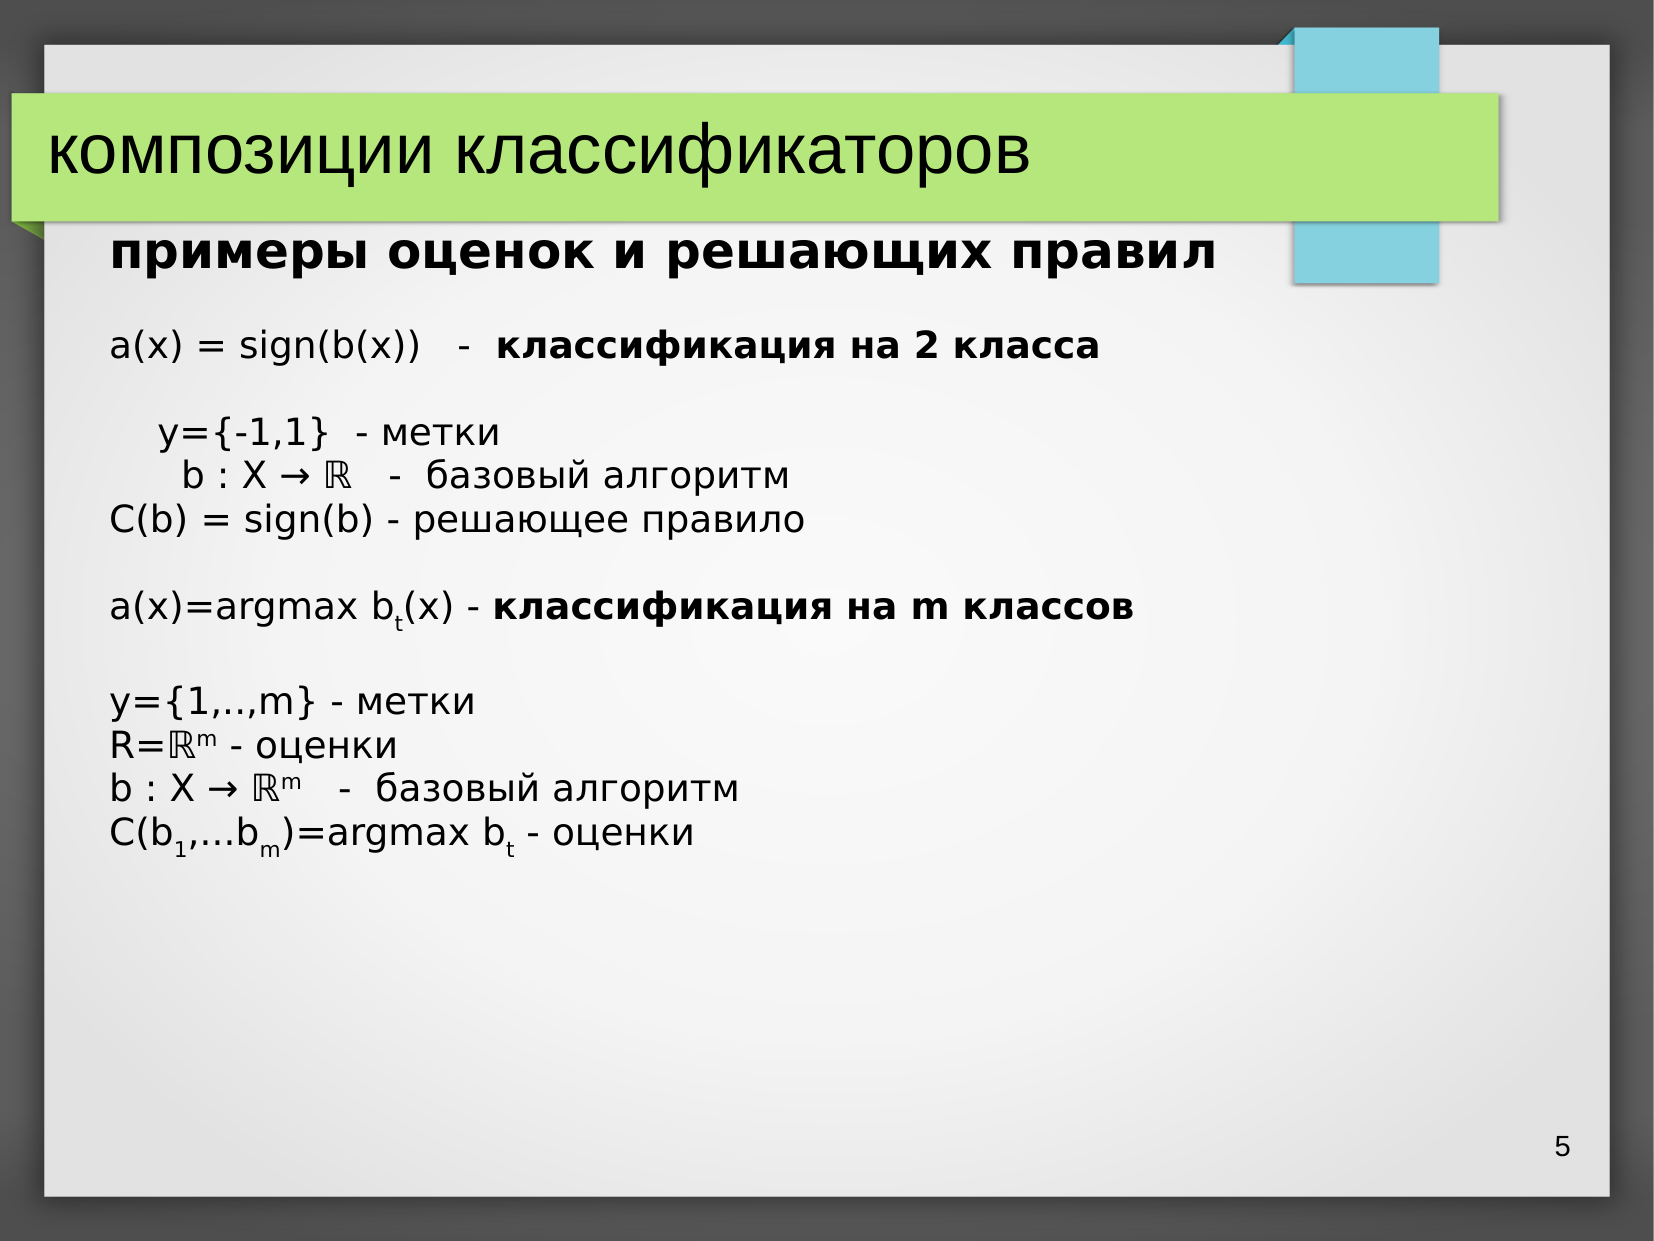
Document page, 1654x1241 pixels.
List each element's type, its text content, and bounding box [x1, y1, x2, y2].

title композиции классификаторов [47, 109, 1501, 189]
picture [0, 0, 1654, 1241]
text_box примеры оценок и решающих правил a(x) = sign(b(x)) - классификация на 2 класса y={-1,1} - метки b : X → ℝ - базовый алгоритм C(b) = sign(b) - решающее правило a(x)=argmax bt(x) - классификация на m классов y={1,..,m} - метки R=ℝm - оценки b : X → ℝm - базовый алгоритм C(b1,...bm)=argmax bt - оценки [94, 214, 1453, 874]
